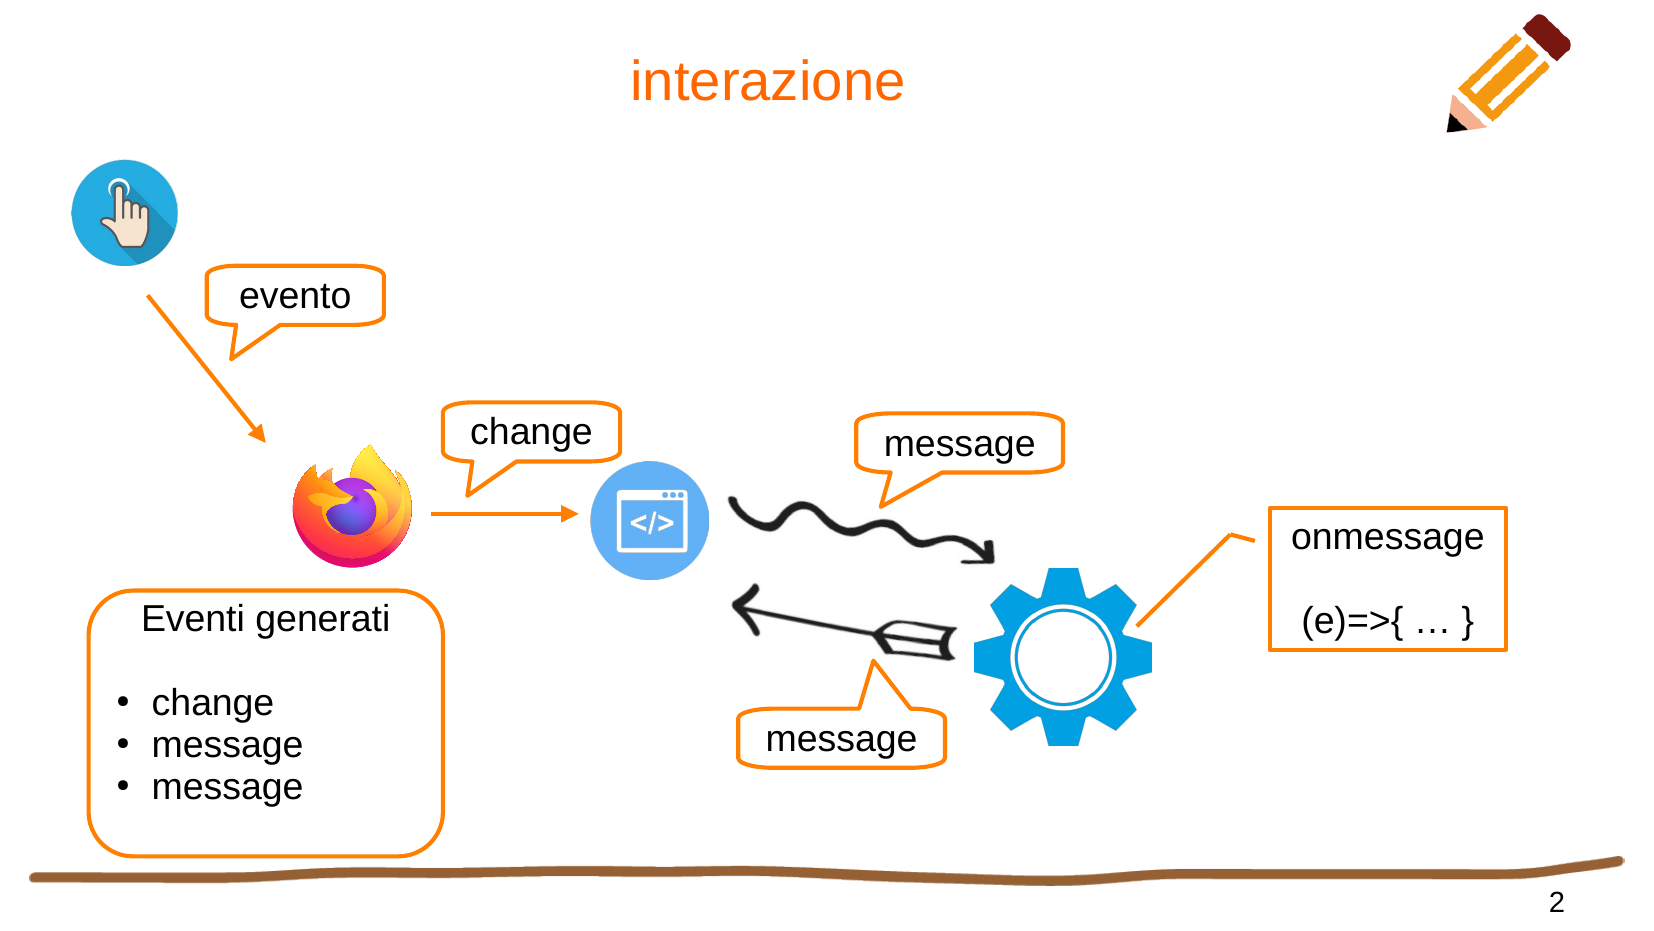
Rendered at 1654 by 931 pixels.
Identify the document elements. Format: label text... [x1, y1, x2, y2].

text_box onmessage (e)=>{ … } [1270, 508, 1506, 650]
picture [1079, 673, 1152, 746]
text_box Eventi generati change message message [88, 590, 443, 857]
text_box message [856, 413, 1064, 507]
picture [290, 442, 414, 570]
text_box evento [206, 265, 384, 360]
picture [71, 159, 178, 266]
picture [1079, 568, 1152, 642]
text_box message [738, 660, 945, 768]
picture [974, 673, 1048, 746]
text_box change [442, 402, 621, 496]
picture [1011, 605, 1116, 710]
title interazione [88, 29, 1447, 133]
picture [590, 461, 709, 580]
picture [29, 856, 1625, 886]
picture [715, 483, 1048, 680]
picture [1446, 14, 1571, 133]
